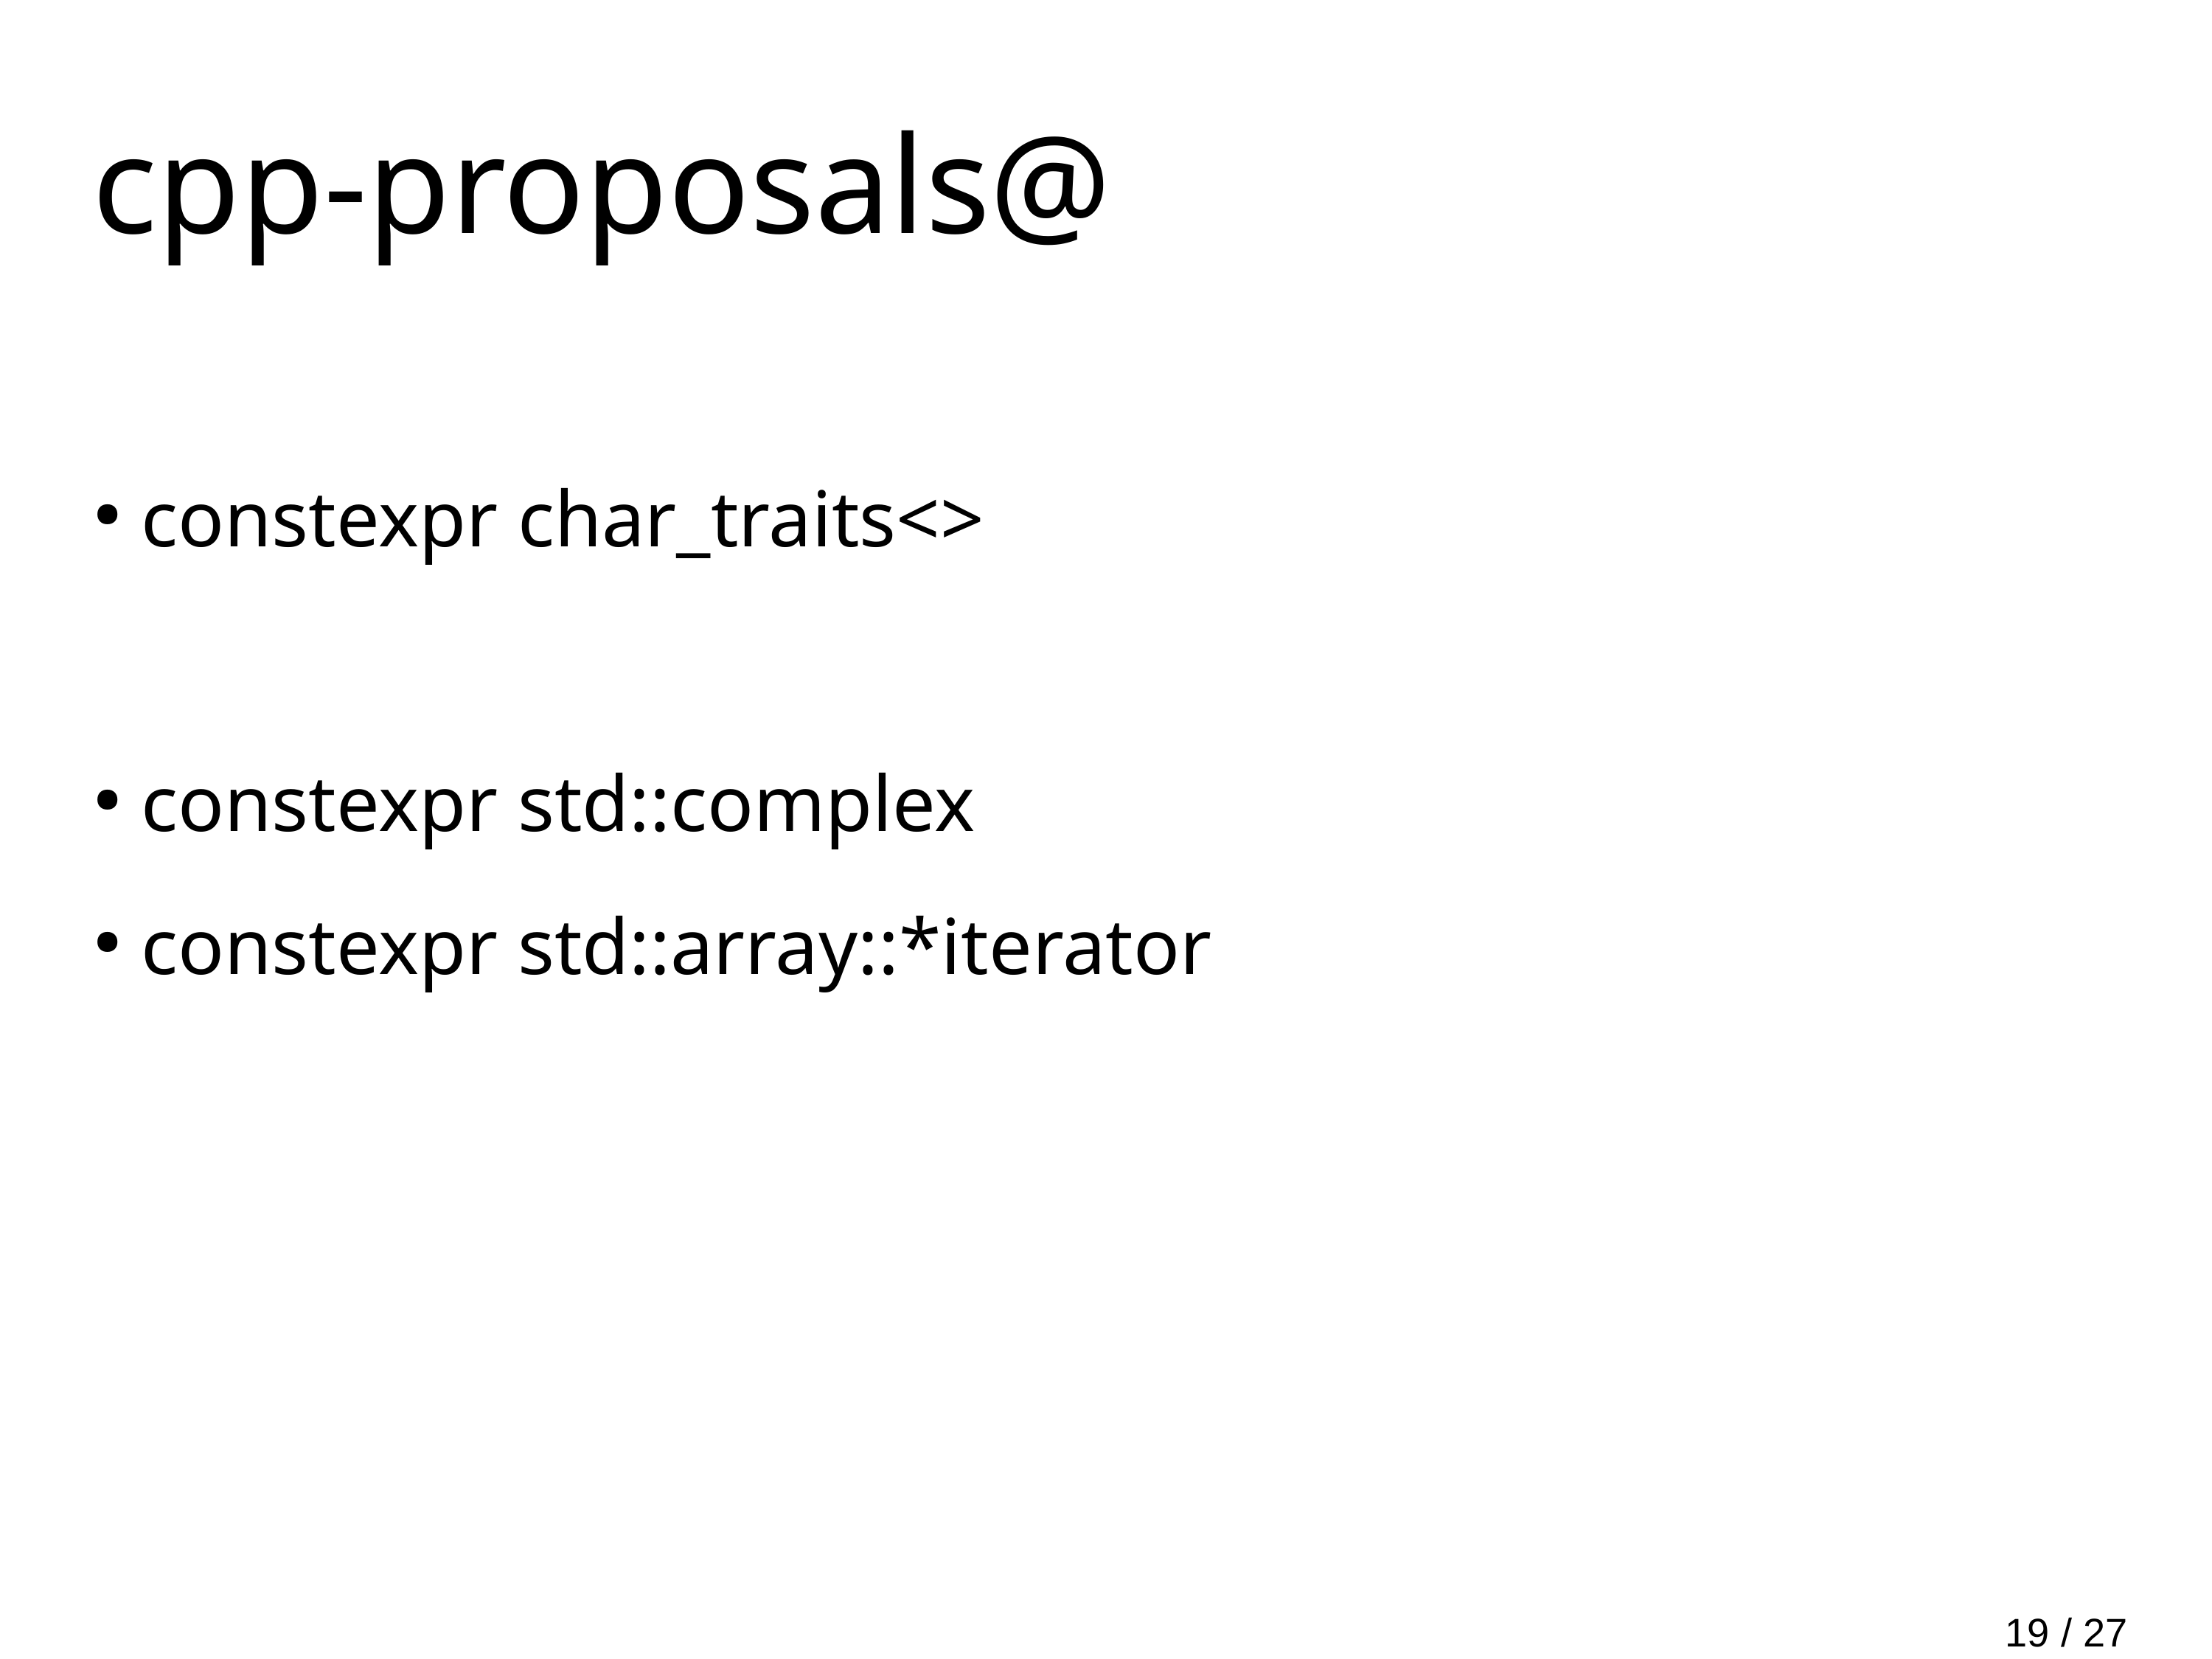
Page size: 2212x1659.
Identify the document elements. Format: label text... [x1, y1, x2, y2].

title cpp-proposals@ [92, 92, 2119, 277]
text_box <number> / 27 [1994, 1605, 2212, 1659]
text_box constexpr char_traits<> constexpr std::complex constexpr std::array::*iterator [83, 443, 2157, 1659]
